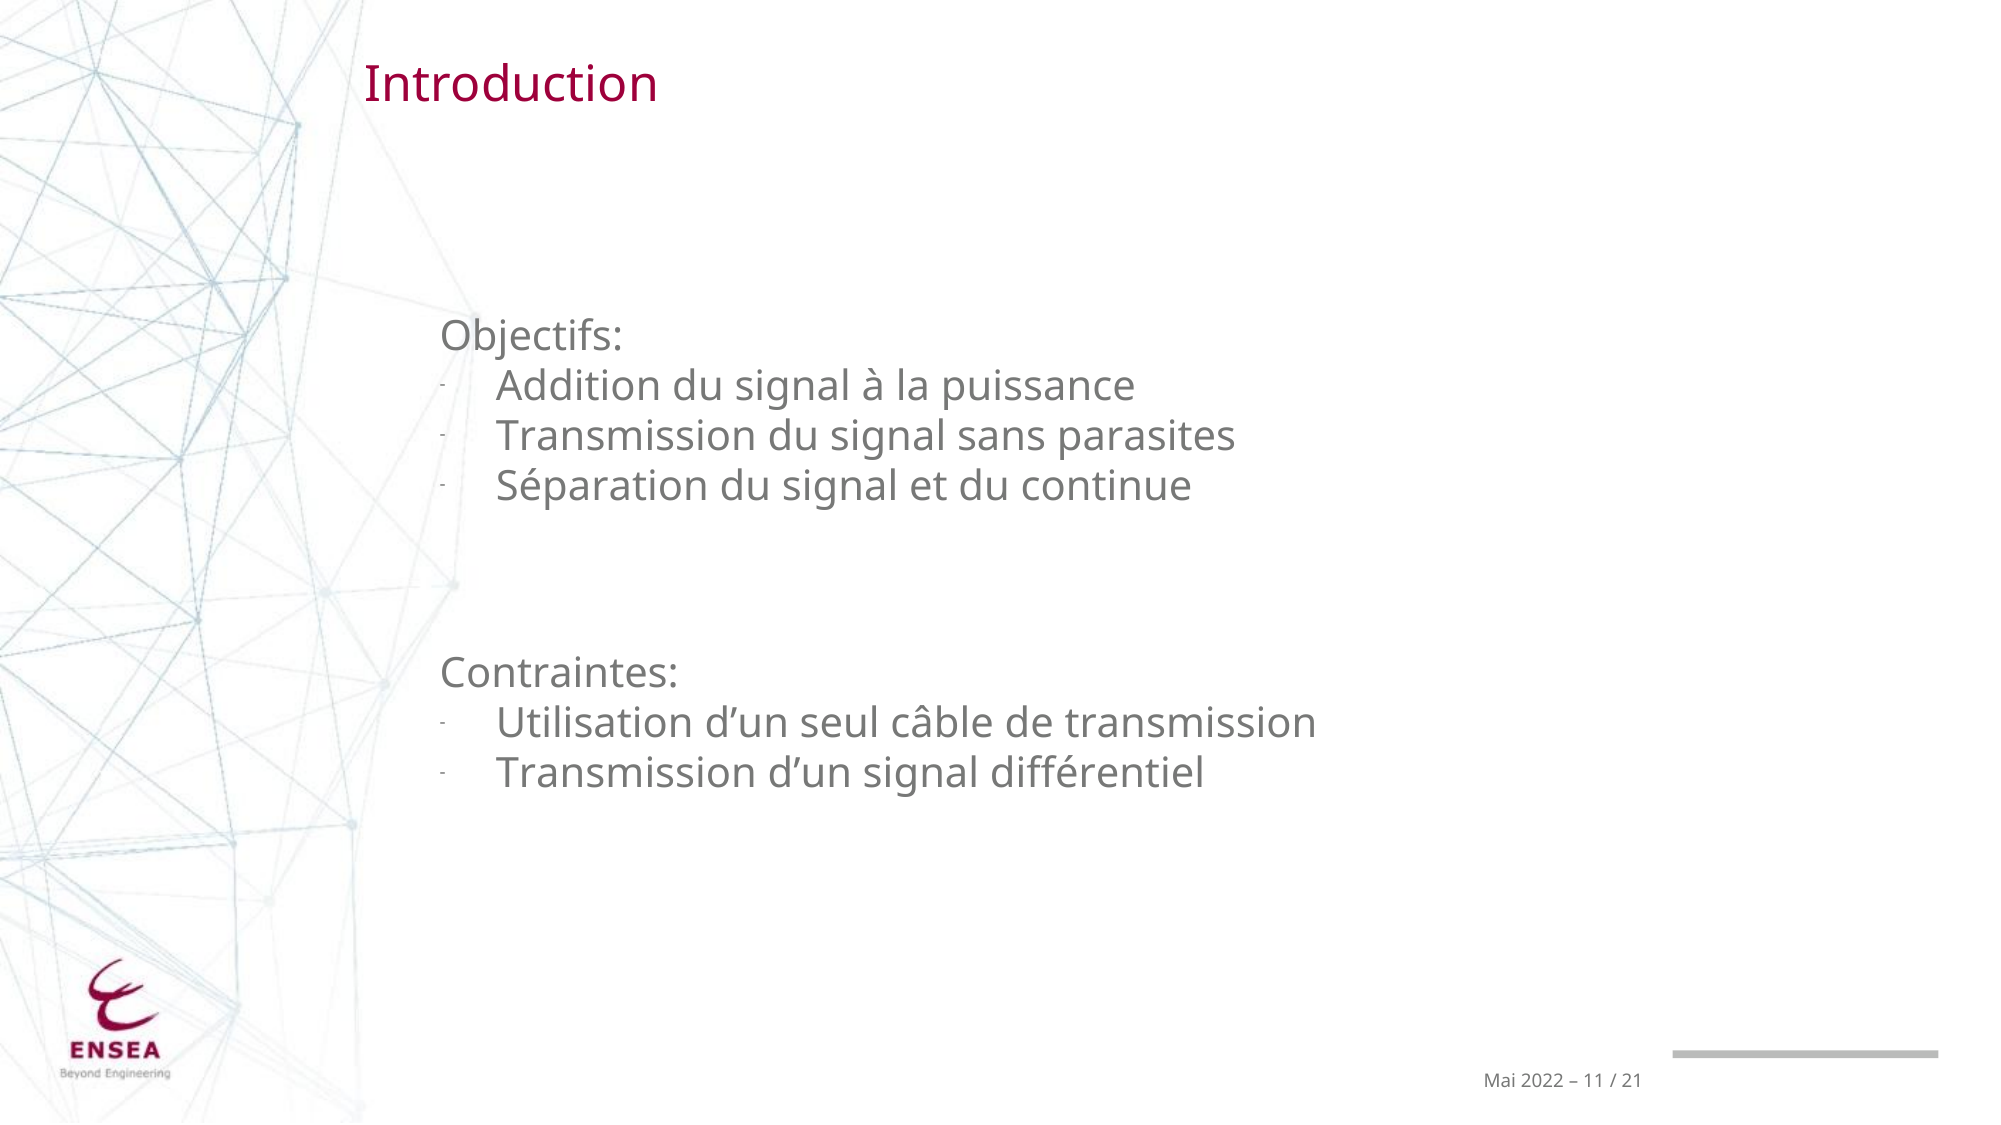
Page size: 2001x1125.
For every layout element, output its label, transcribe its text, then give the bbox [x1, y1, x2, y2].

text_box Mai 2022 – ‹#› / 21 [1468, 1061, 1951, 1102]
text_box Introduction [349, 44, 944, 123]
text_box [1673, 1050, 1938, 1058]
text_box Contraintes: Utilisation d’un seul câble de transmission Transmission d’un signal différentiel [425, 638, 1458, 904]
text_box Objectifs: Addition du signal à la puissance Transmission du signal sans parasites Séparation du signal et du continue [425, 301, 1422, 566]
